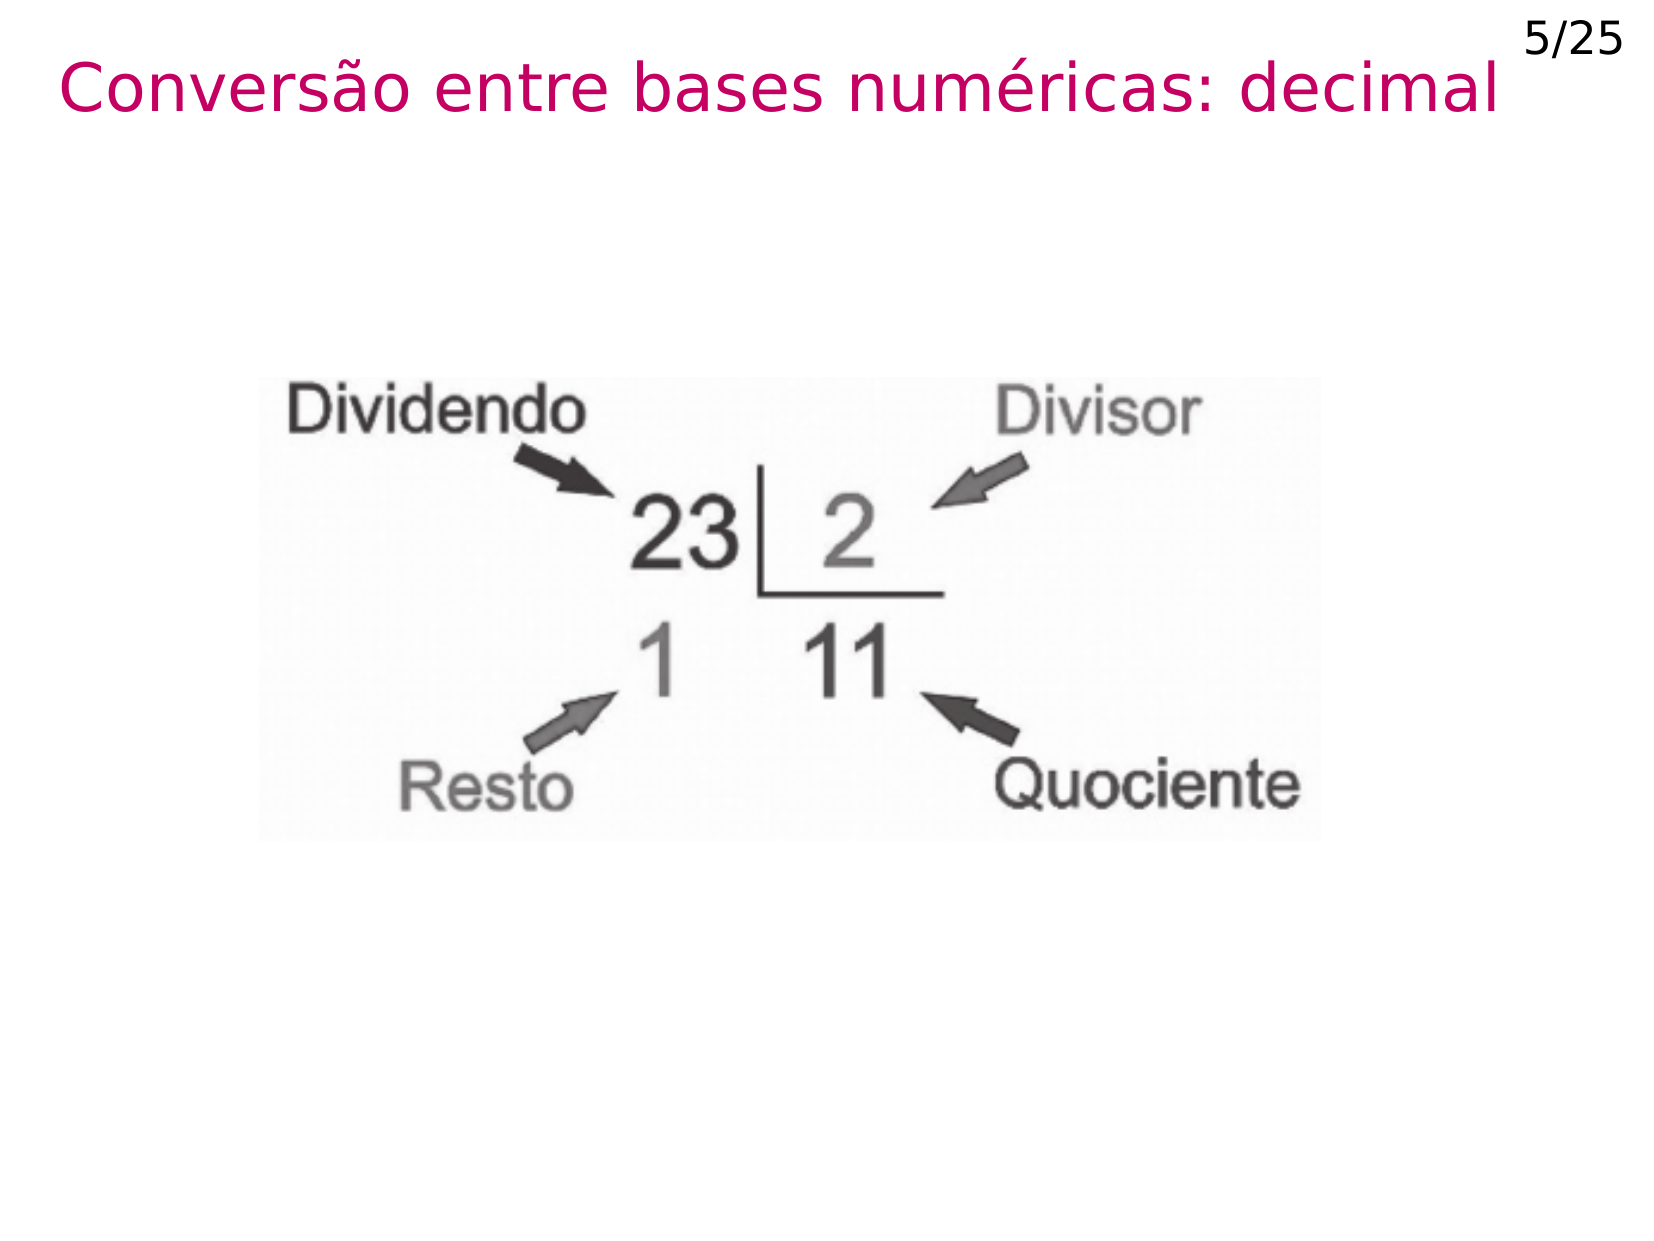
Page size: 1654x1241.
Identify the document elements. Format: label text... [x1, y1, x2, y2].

picture [259, 377, 1321, 841]
title Conversão entre bases numéricas: decimal [59, 29, 1625, 148]
